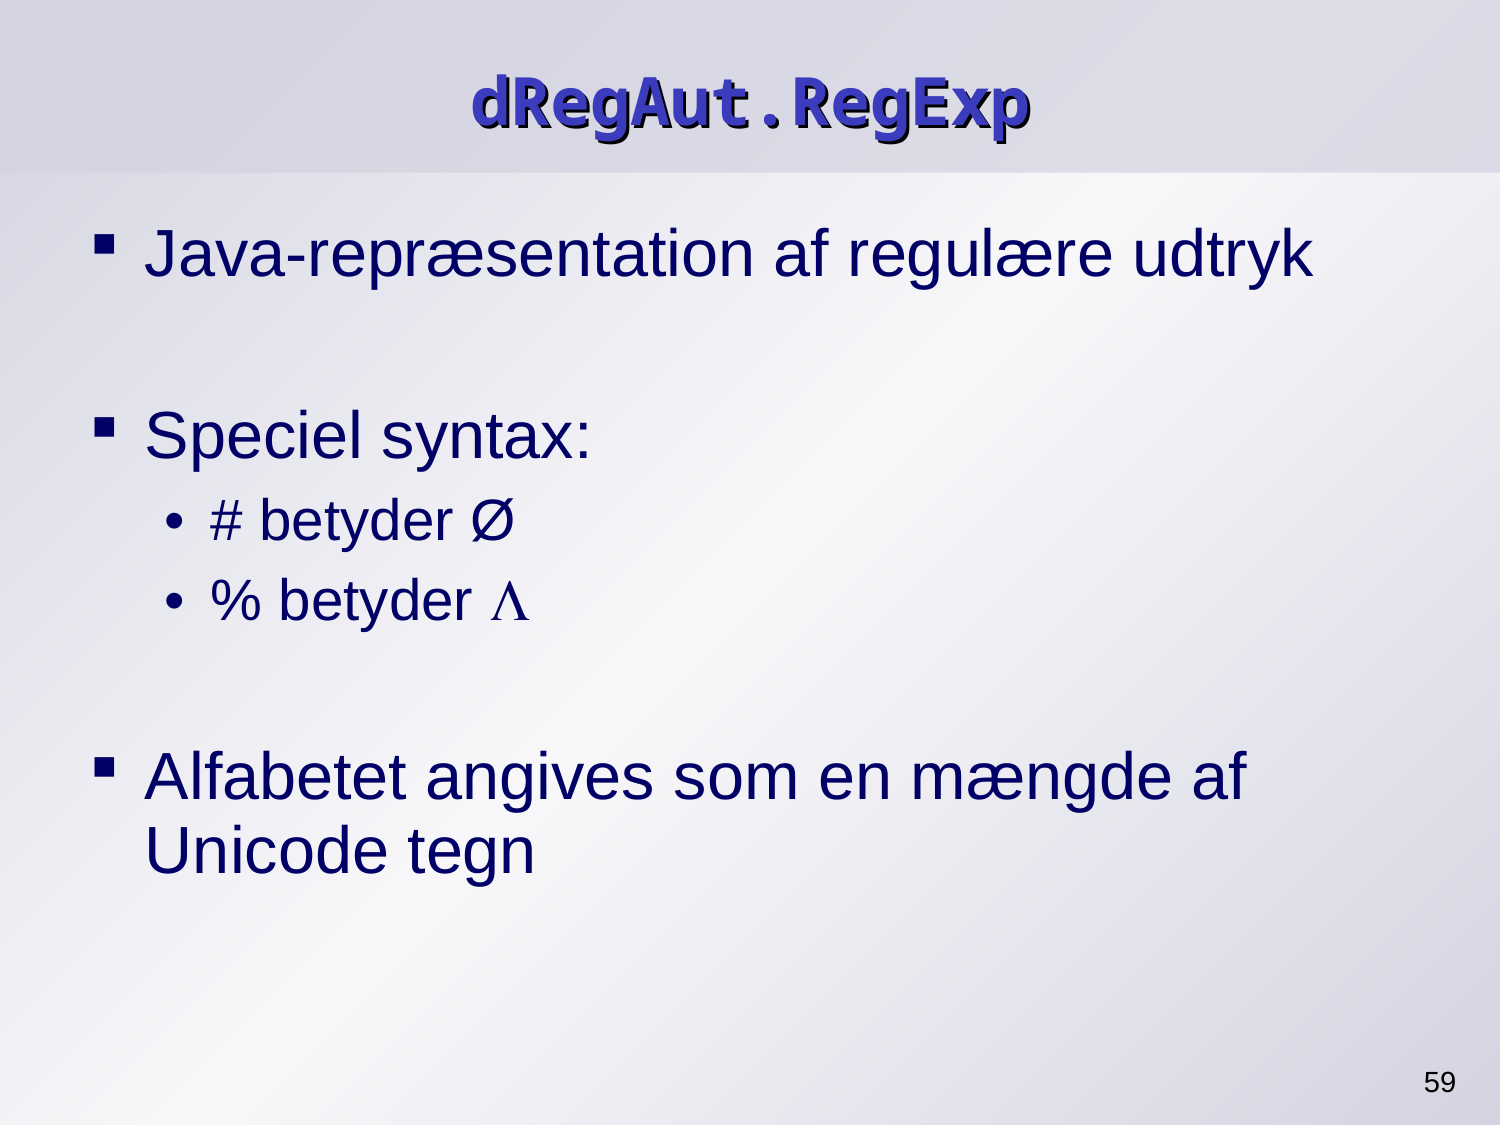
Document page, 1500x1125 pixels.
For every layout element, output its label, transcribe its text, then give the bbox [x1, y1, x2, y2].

title dRegAut.RegExp [75, 24, 1426, 174]
list Java-repræsentation af regulære udtryk Speciel syntax: # betyder Ø % betyder Λ Alfabetet angives som en mængde af Unicode tegn [74, 208, 1459, 1048]
